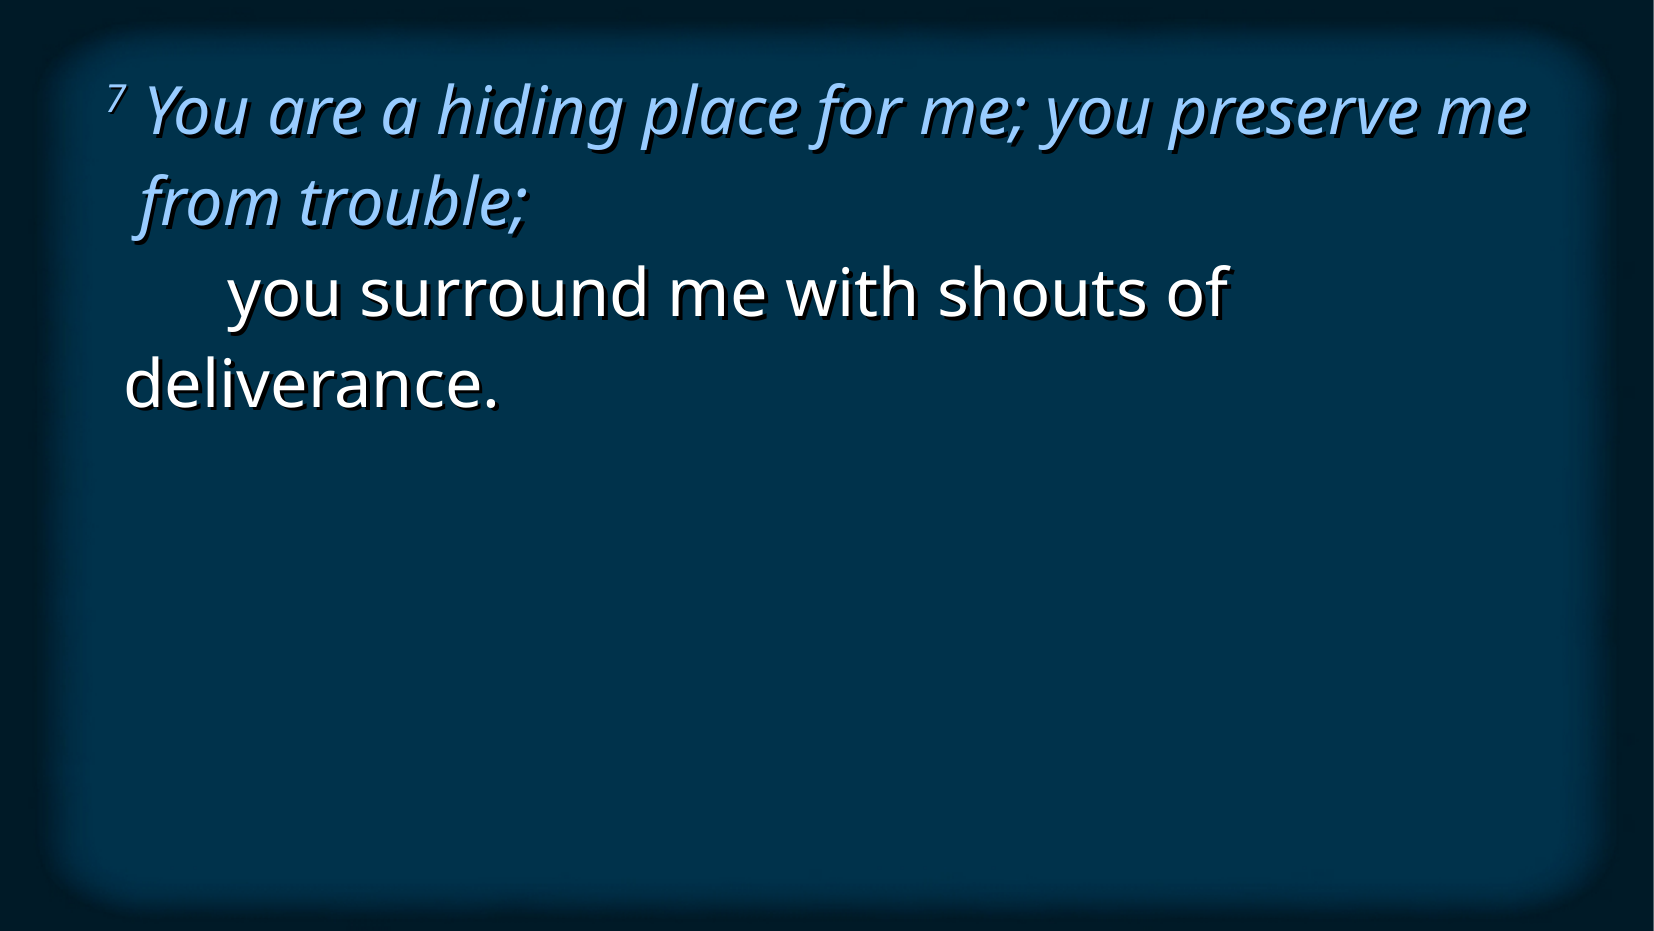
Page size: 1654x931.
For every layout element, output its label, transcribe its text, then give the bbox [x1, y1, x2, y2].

text_box 7 You are a hiding place for me; you preserve me from trouble; you surround me with shouts of deliverance. [90, 56, 1576, 387]
picture [0, 0, 1654, 931]
